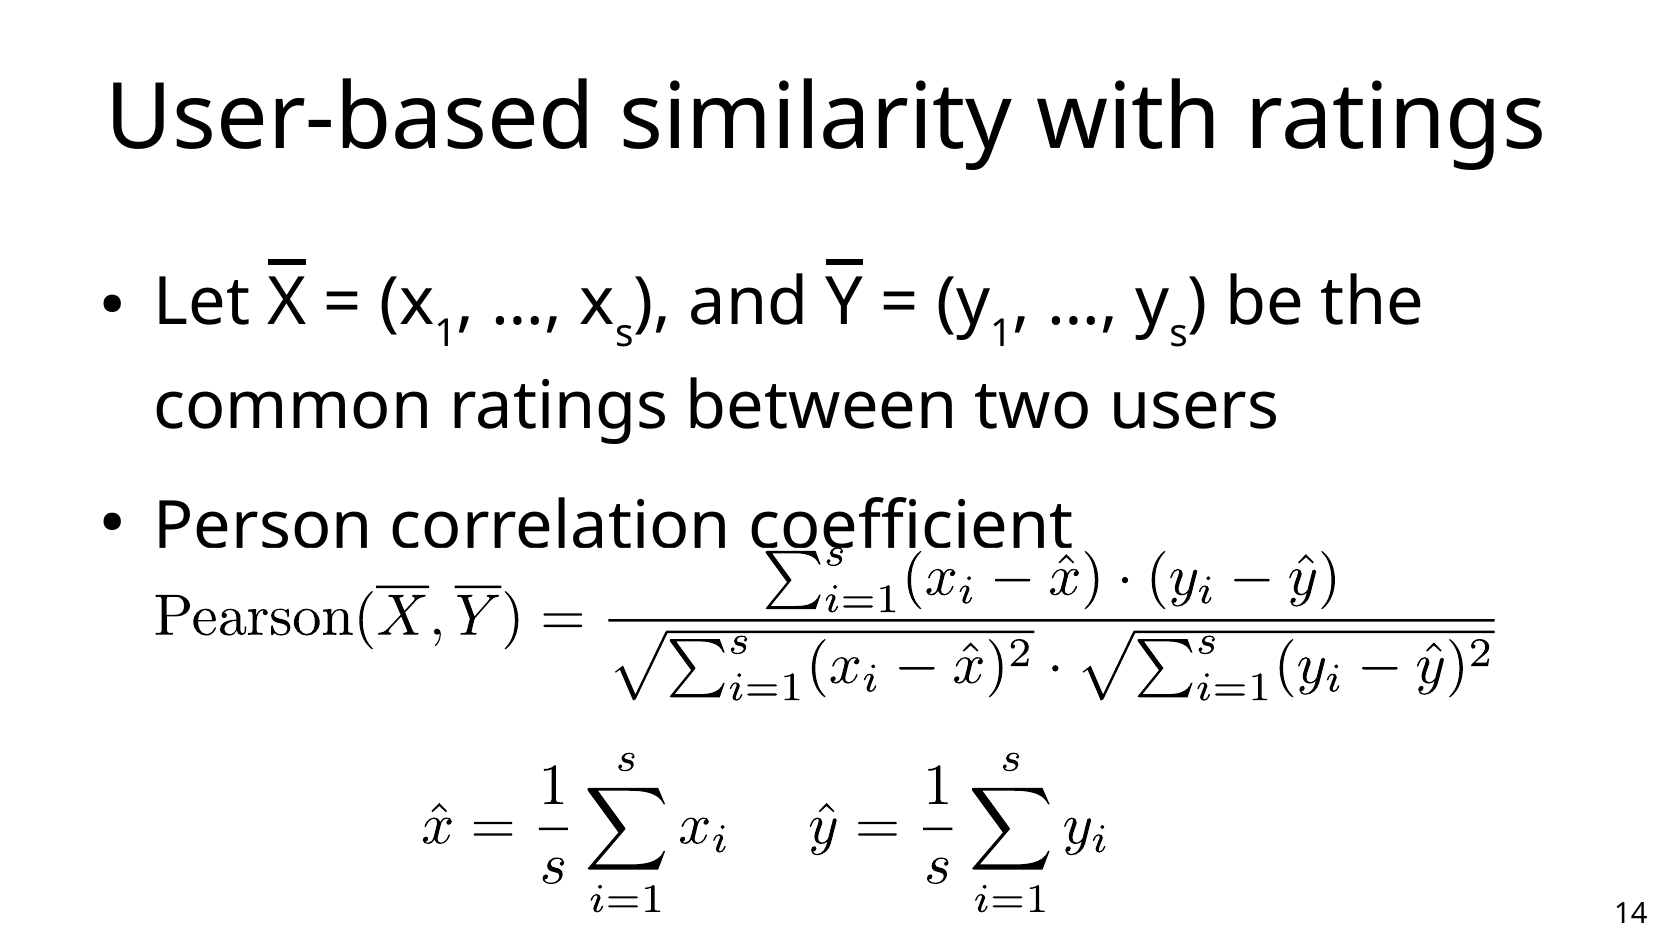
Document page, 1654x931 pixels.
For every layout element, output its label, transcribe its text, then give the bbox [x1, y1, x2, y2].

title User-based similarity with ratings [82, 1, 1571, 226]
text_box [421, 752, 1108, 913]
list Let X = (x1, …, xs), and Y = (y1, …, ys) be the common ratings between two users Person correlation coefficient [82, 253, 1571, 793]
text_box [153, 547, 1495, 701]
